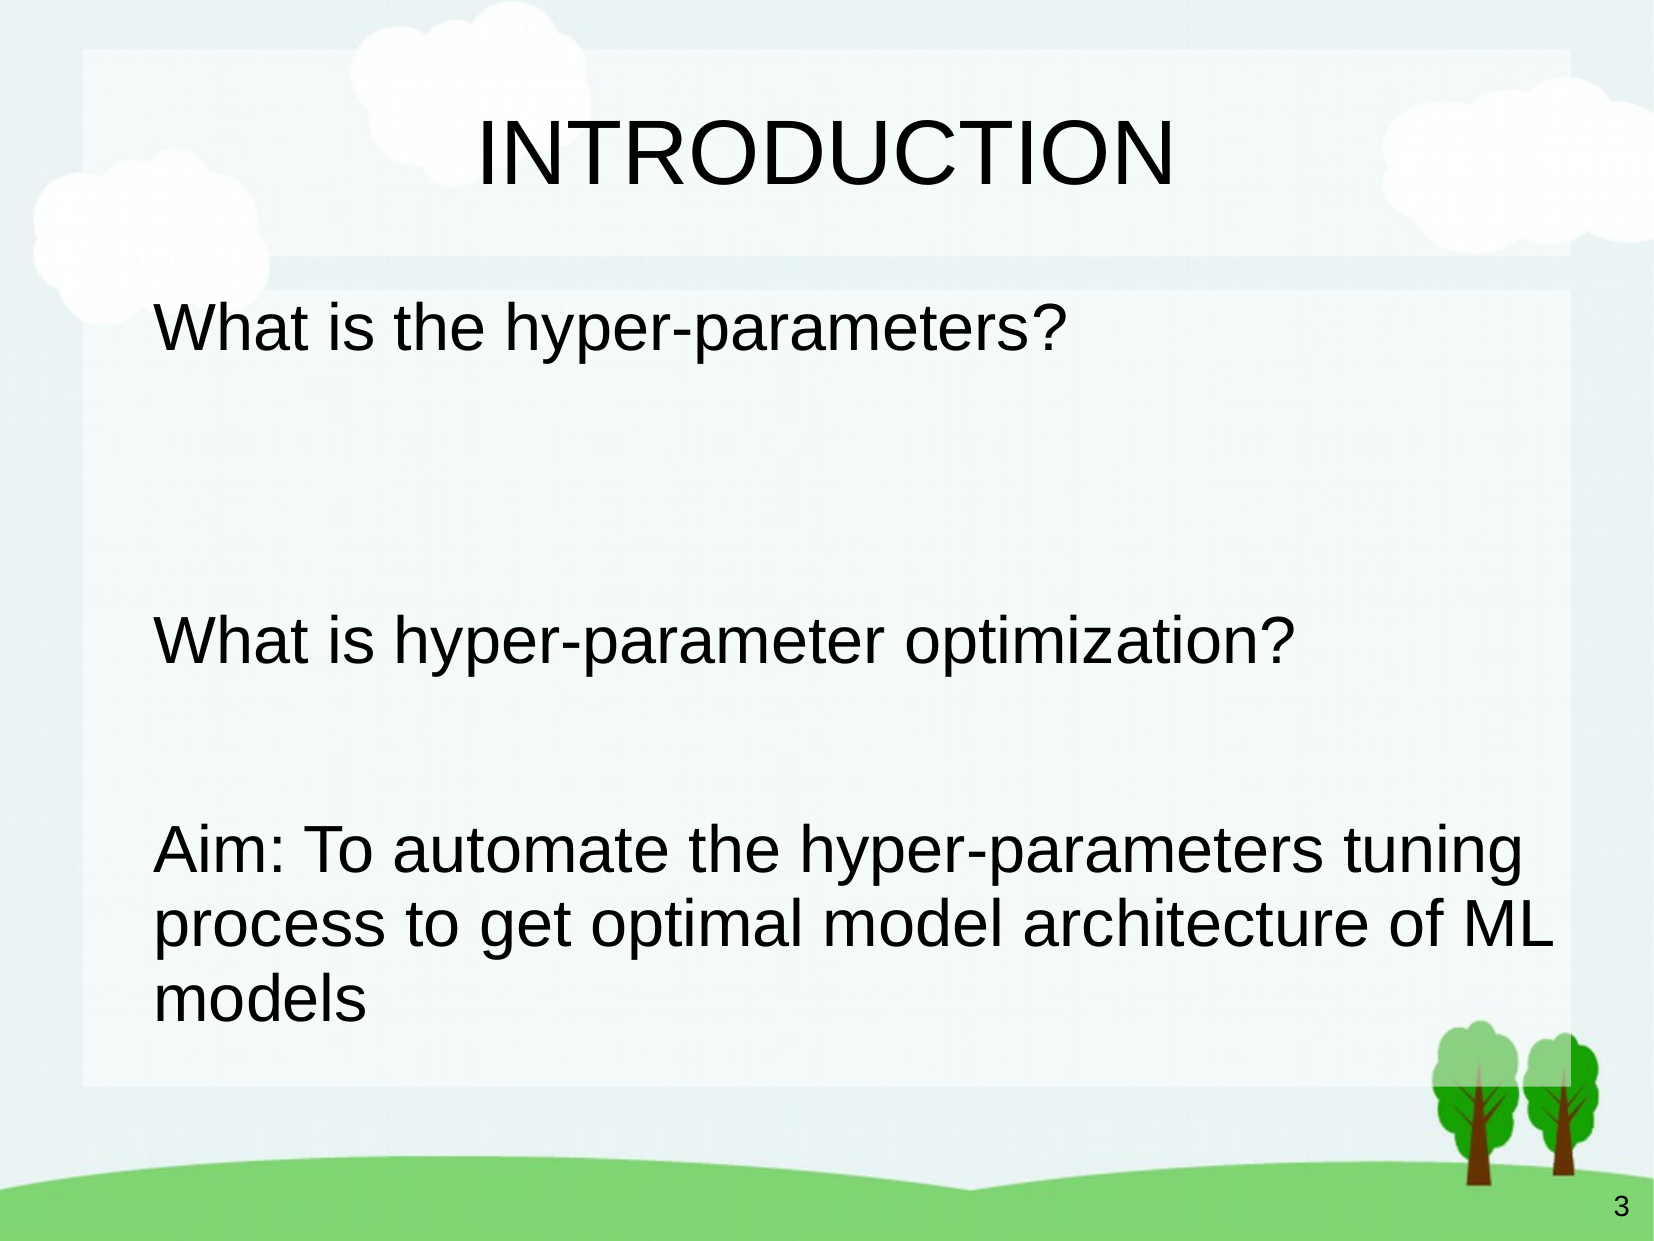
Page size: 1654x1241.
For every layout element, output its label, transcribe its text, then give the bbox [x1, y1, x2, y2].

title INTRODUCTION [82, 49, 1571, 257]
picture [0, 0, 1654, 1241]
list What is the hyper-parameters​? What is hyper-parameter optimization? Aim: To automate the hyper-parameters tuning process to get optimal model architecture of ML models [82, 290, 1571, 1087]
